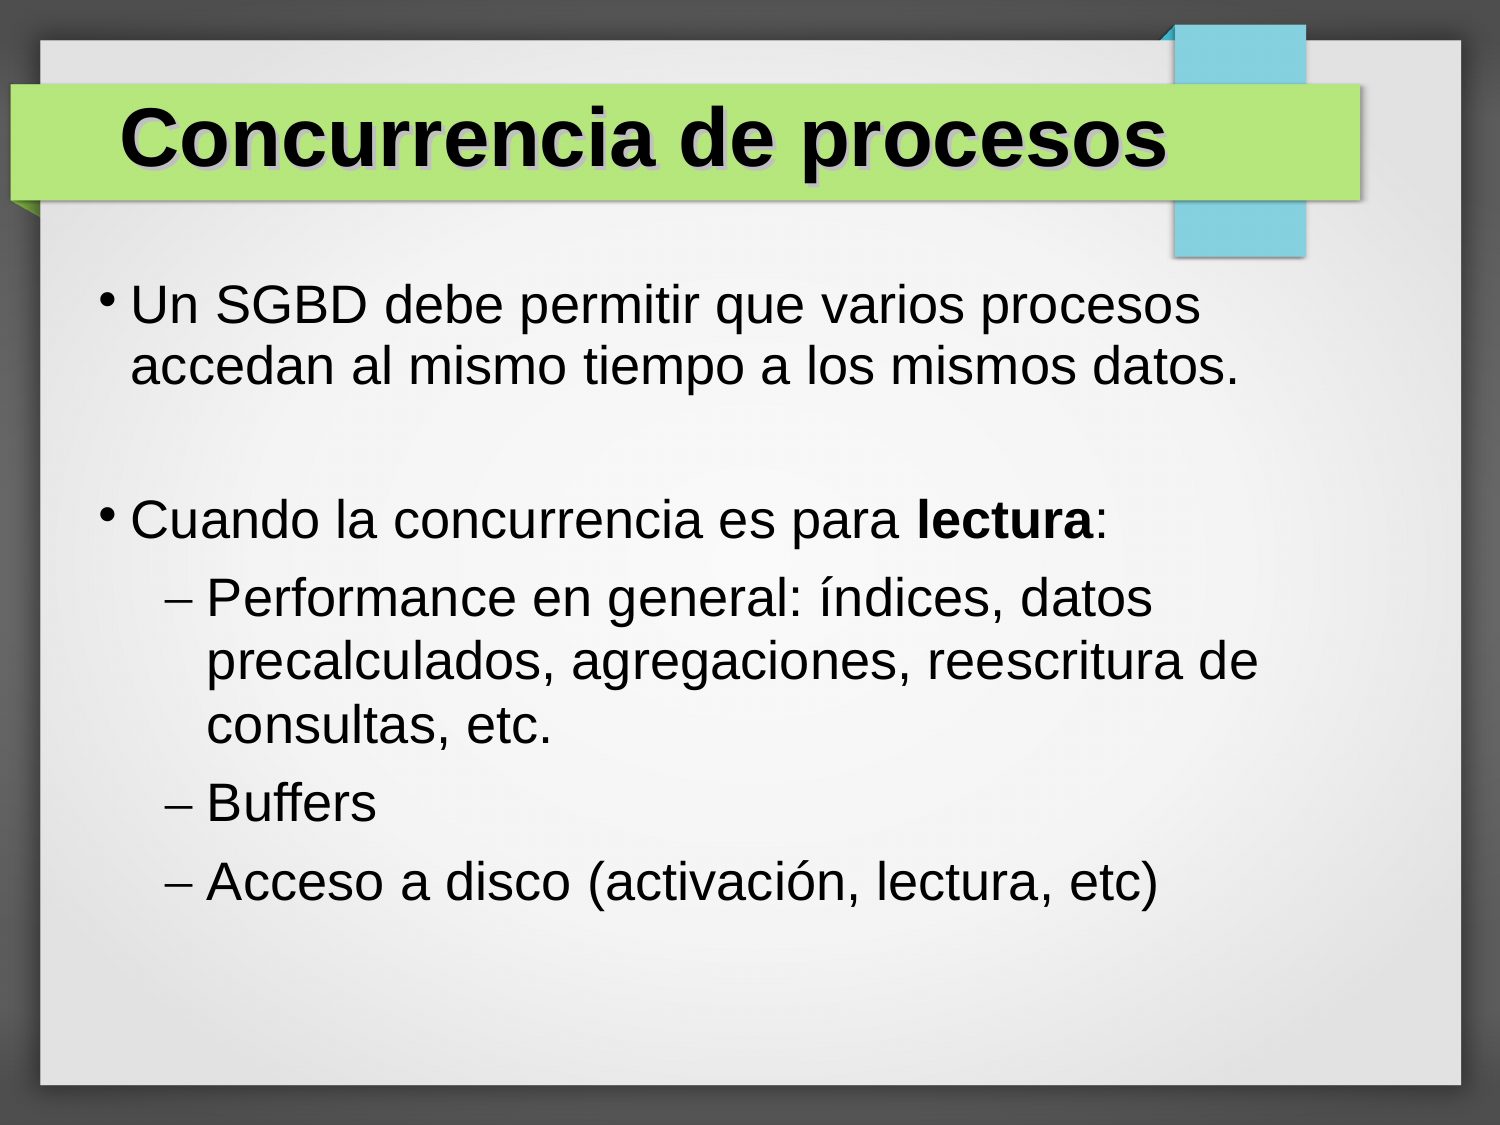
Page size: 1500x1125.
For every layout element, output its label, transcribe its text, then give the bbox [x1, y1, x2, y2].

list Un SGBD debe permitir que varios procesos accedan al mismo tiempo a los mismos datos. Cuando la concurrencia es para lectura: Performance en general: índices, datos precalculados, agregaciones, reescritura de consultas, etc. Buffers Acceso a disco (activación, lectura, etc) [75, 267, 1426, 921]
title Concurrencia de procesos [75, 85, 1359, 193]
picture [0, 0, 1500, 1125]
